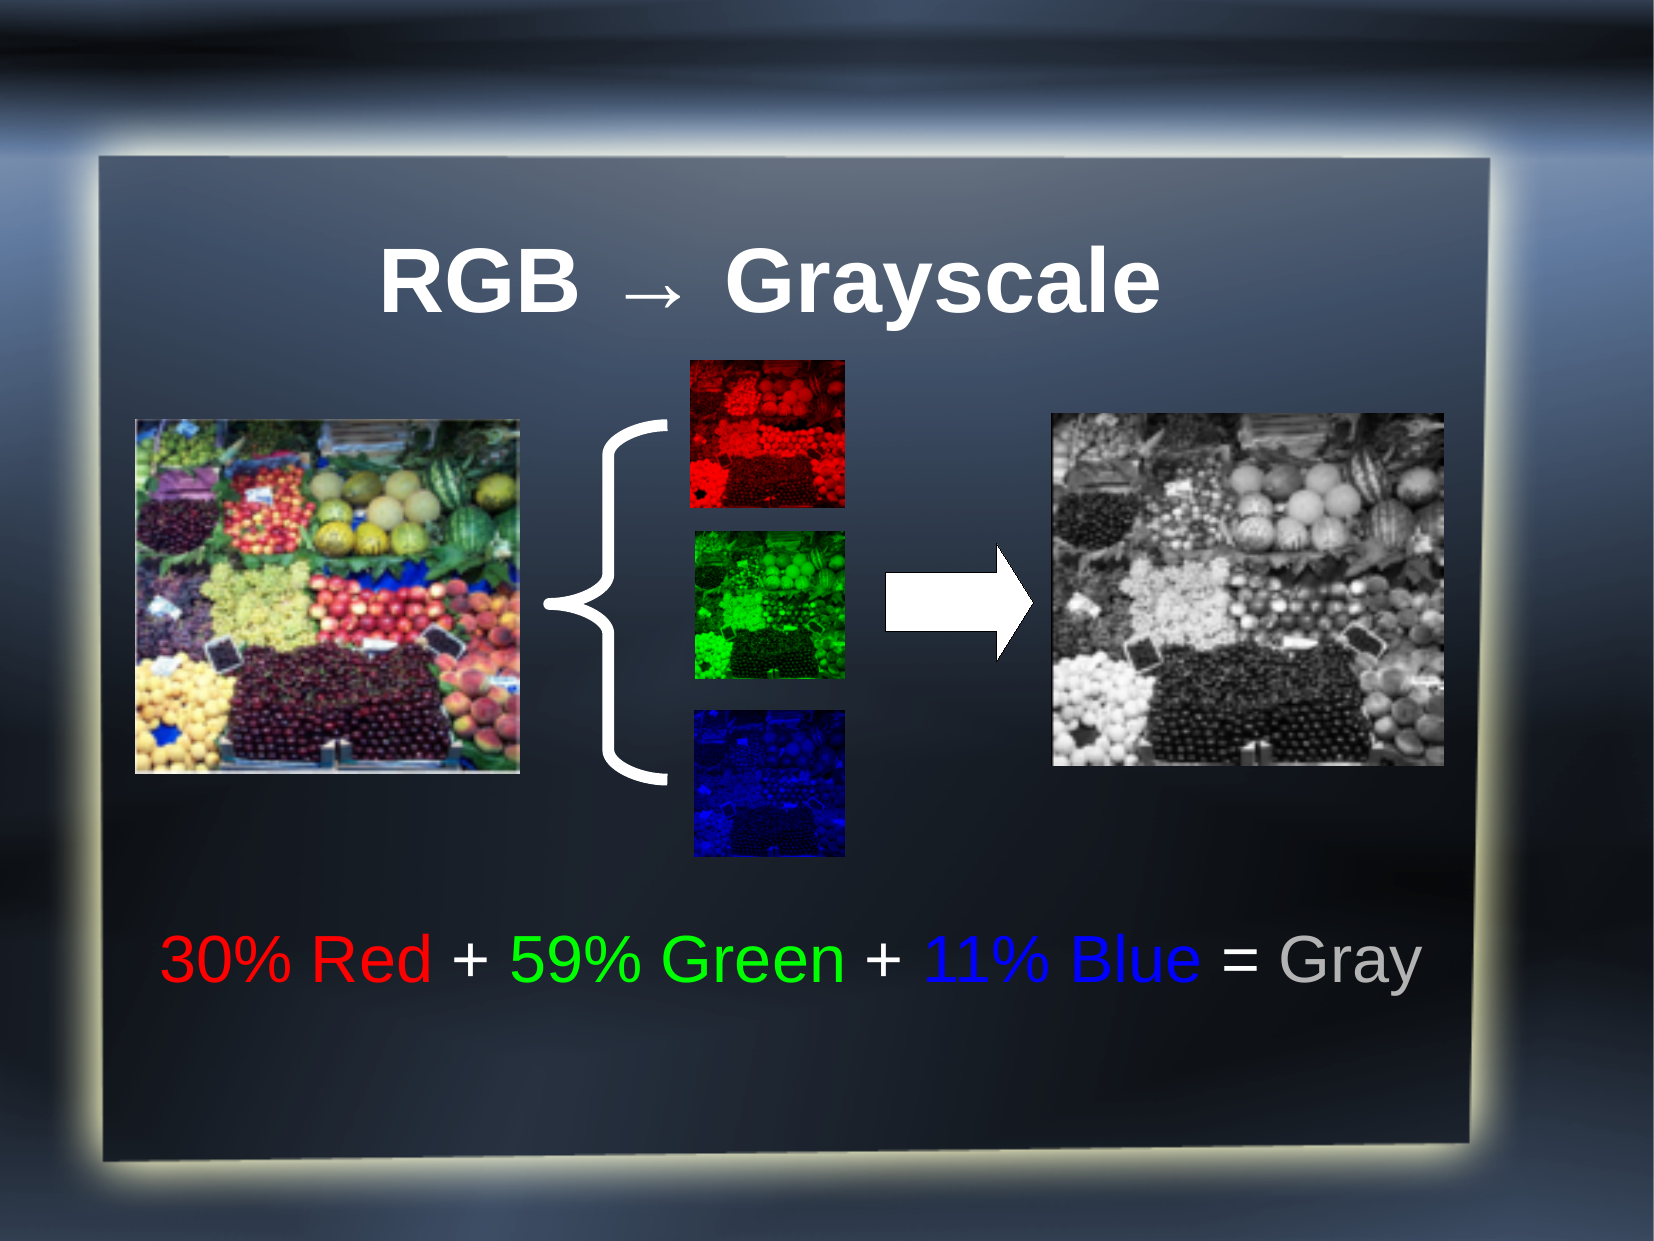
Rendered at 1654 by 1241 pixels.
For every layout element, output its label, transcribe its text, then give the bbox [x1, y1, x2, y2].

text_box [885, 543, 1034, 662]
picture [0, 0, 1654, 1241]
subtitle 30% Red + 59% Green + 11% Blue = Gray [135, 797, 1447, 1123]
title RGB → Grayscale [124, 177, 1418, 384]
